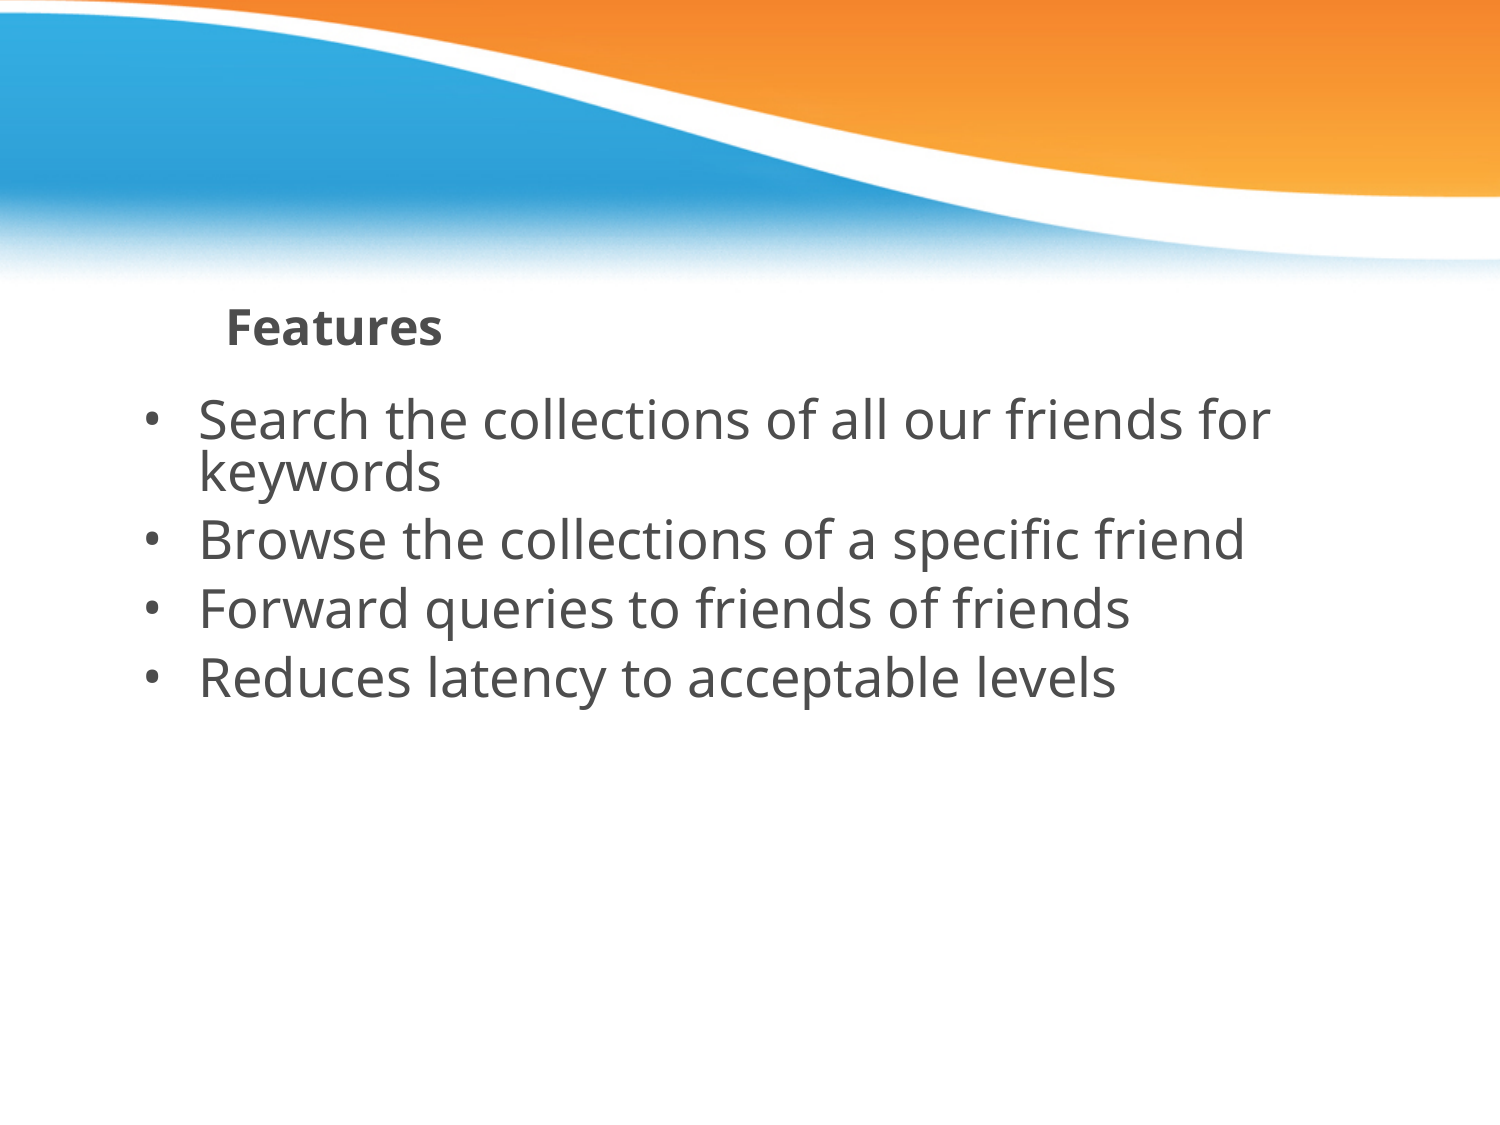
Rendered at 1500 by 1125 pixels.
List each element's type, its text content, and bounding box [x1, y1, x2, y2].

picture [0, 0, 1500, 1125]
list Search the collections of all our friends for keywords Browse the collections of a specific friend Forward queries to friends of friends Reduces latency to acceptable levels [127, 389, 1381, 931]
title Features [210, 260, 1373, 389]
